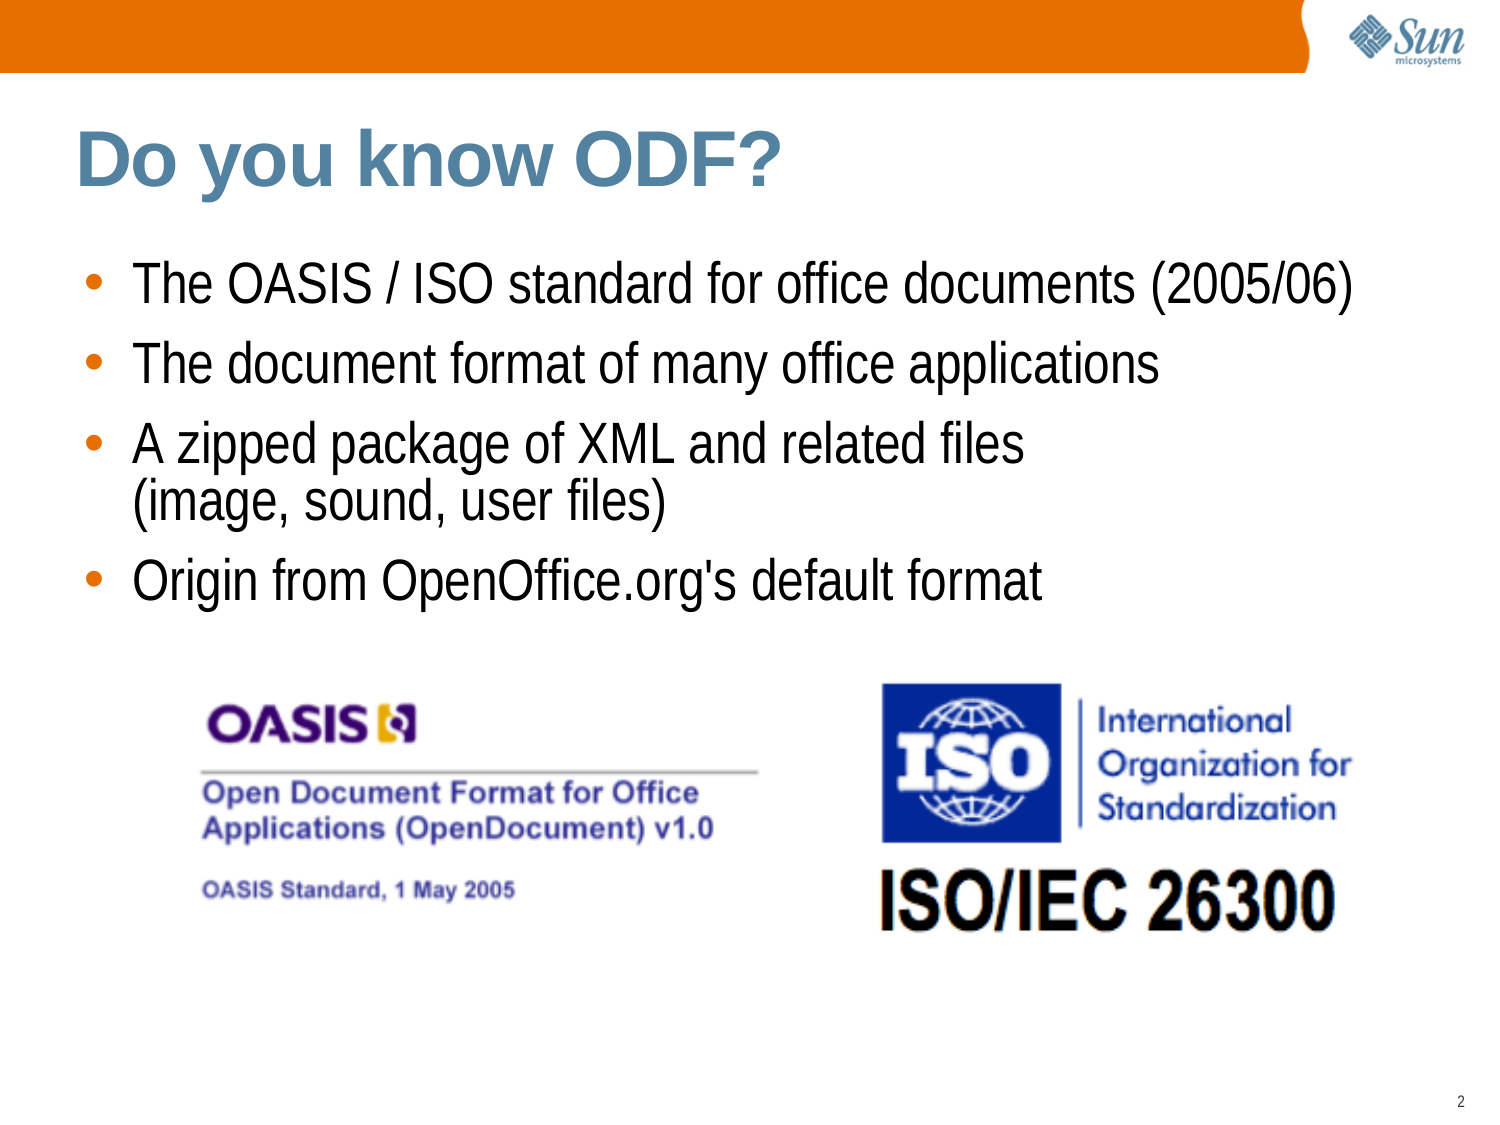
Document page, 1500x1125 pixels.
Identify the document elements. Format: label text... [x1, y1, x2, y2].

list The OASIS / ISO standard for office documents (2005/06) The document format of many office applications A zipped package of XML and related files (image, sound, user files) Origin from OpenOffice.org's default format [64, 258, 1401, 1062]
title Do you know ODF? [75, 123, 1437, 227]
picture [128, 630, 1385, 975]
picture [0, 0, 1500, 73]
